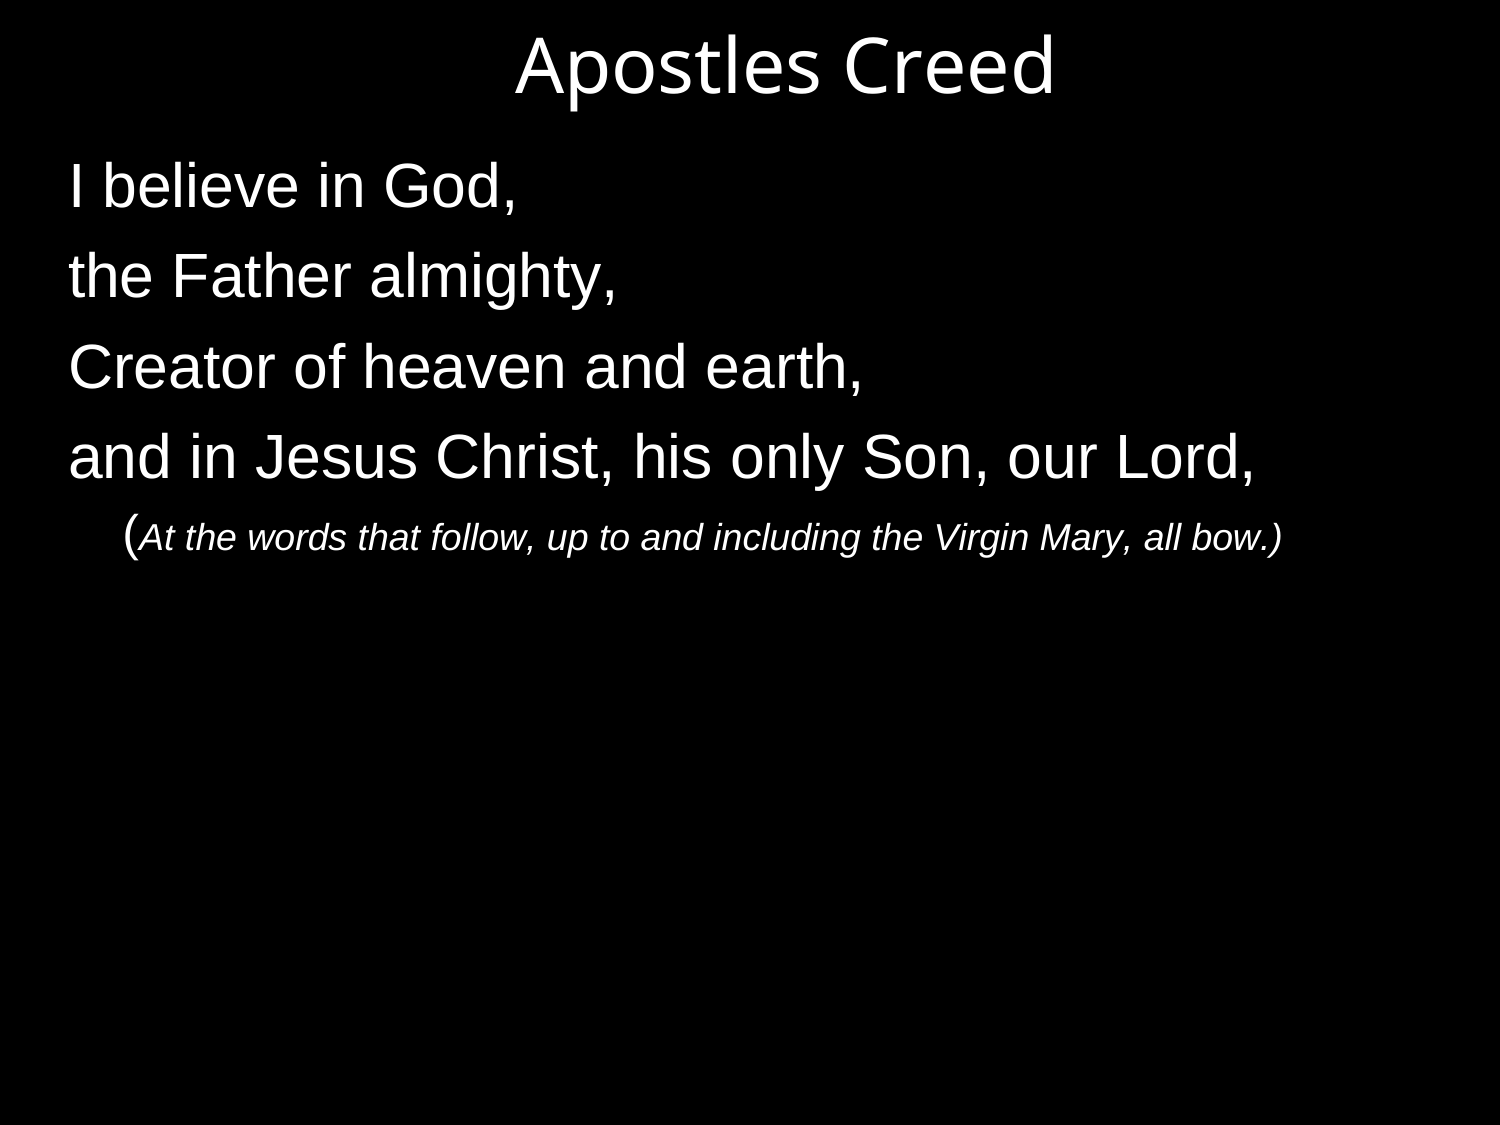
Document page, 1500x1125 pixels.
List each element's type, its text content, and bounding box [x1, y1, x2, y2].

title Apostles Creed [218, 0, 1380, 120]
list I believe in God, the Father almighty, Creator of heaven and earth, and in Jesus Christ, his only Son, our Lord, (At the words that follow, up to and including the Virgin Mary, all bow.) [53, 137, 1390, 979]
